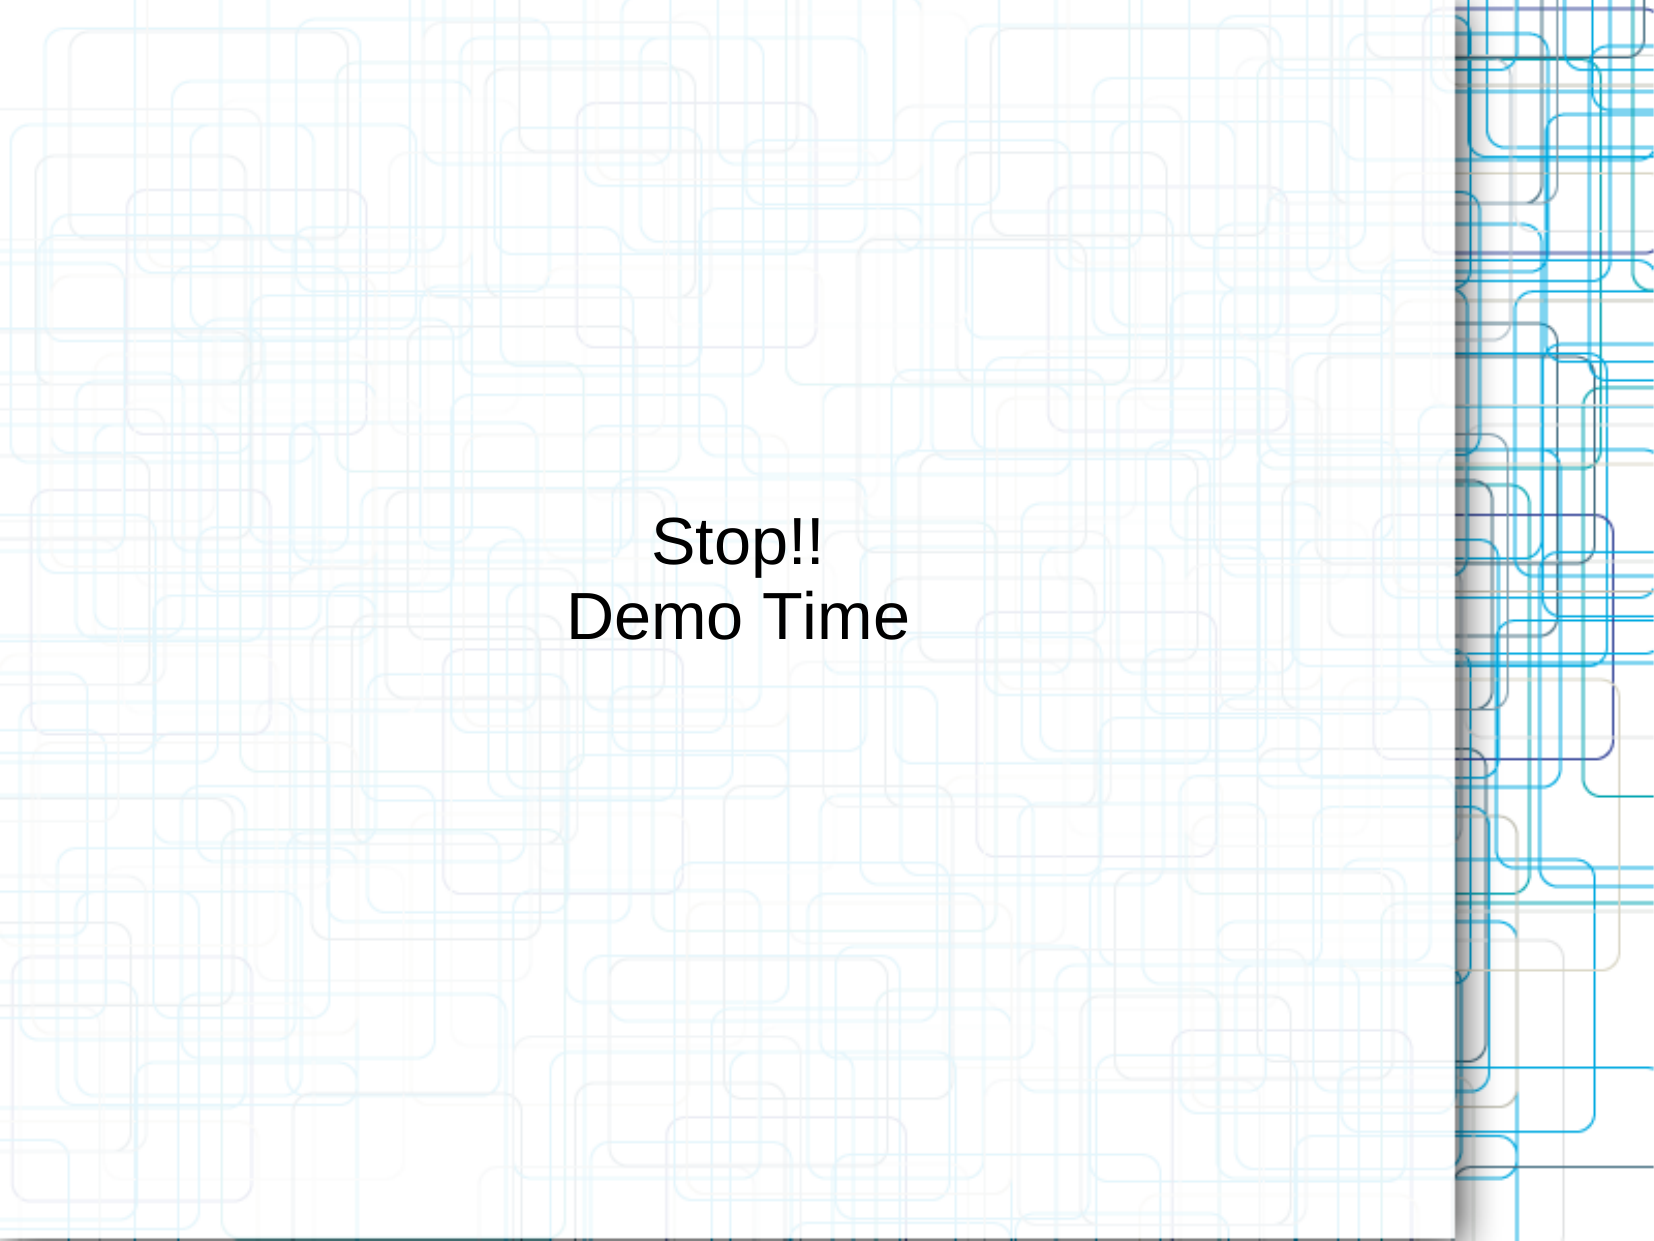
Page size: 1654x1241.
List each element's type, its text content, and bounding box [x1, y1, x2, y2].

picture [0, 0, 1654, 1241]
subtitle Stop!! Demo Time [59, 49, 1418, 1109]
